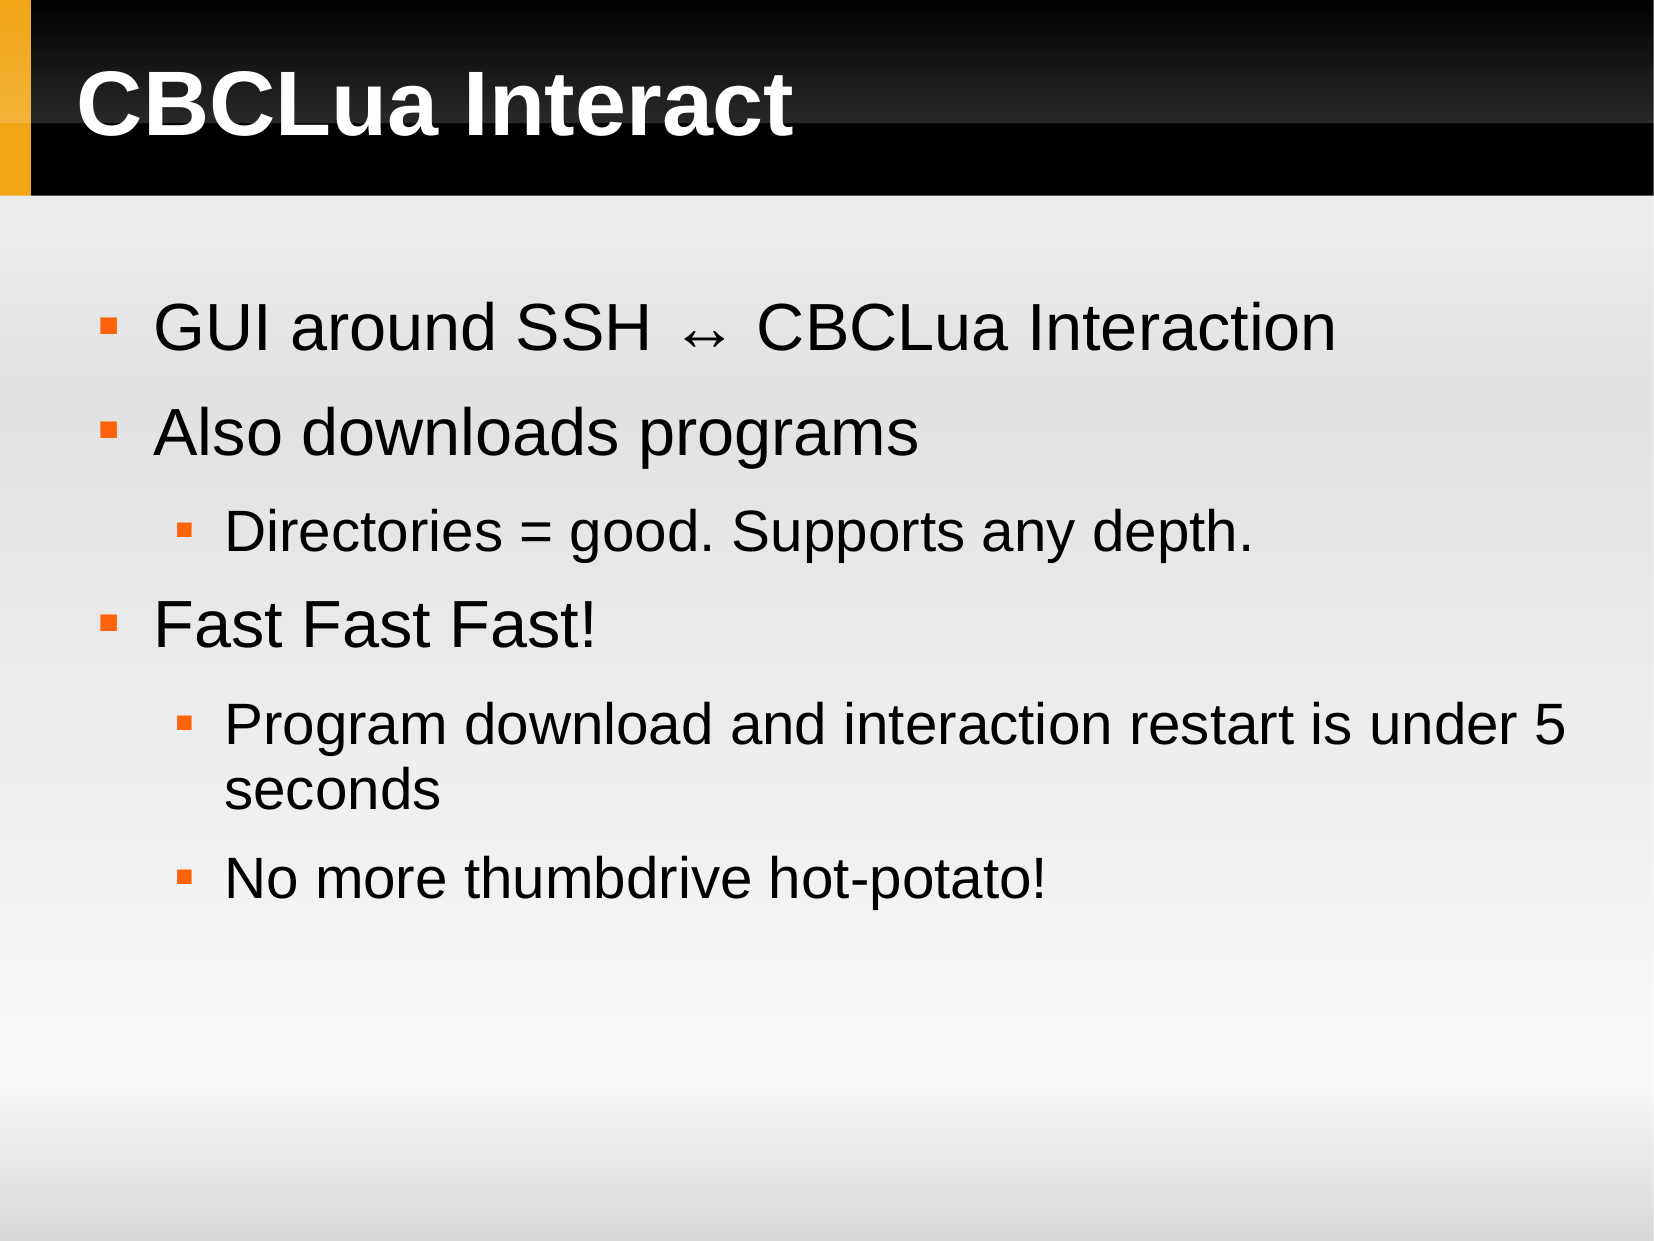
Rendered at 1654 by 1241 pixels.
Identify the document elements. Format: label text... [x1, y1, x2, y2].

list GUI around SSH ↔ CBCLua Interaction Also downloads programs Directories = good. Supports any depth. Fast Fast Fast! Program download and interaction restart is under 5 seconds No more thumbdrive hot-potato! [82, 290, 1571, 1094]
title CBCLua Interact [76, 7, 1565, 200]
picture [0, 0, 1654, 1241]
